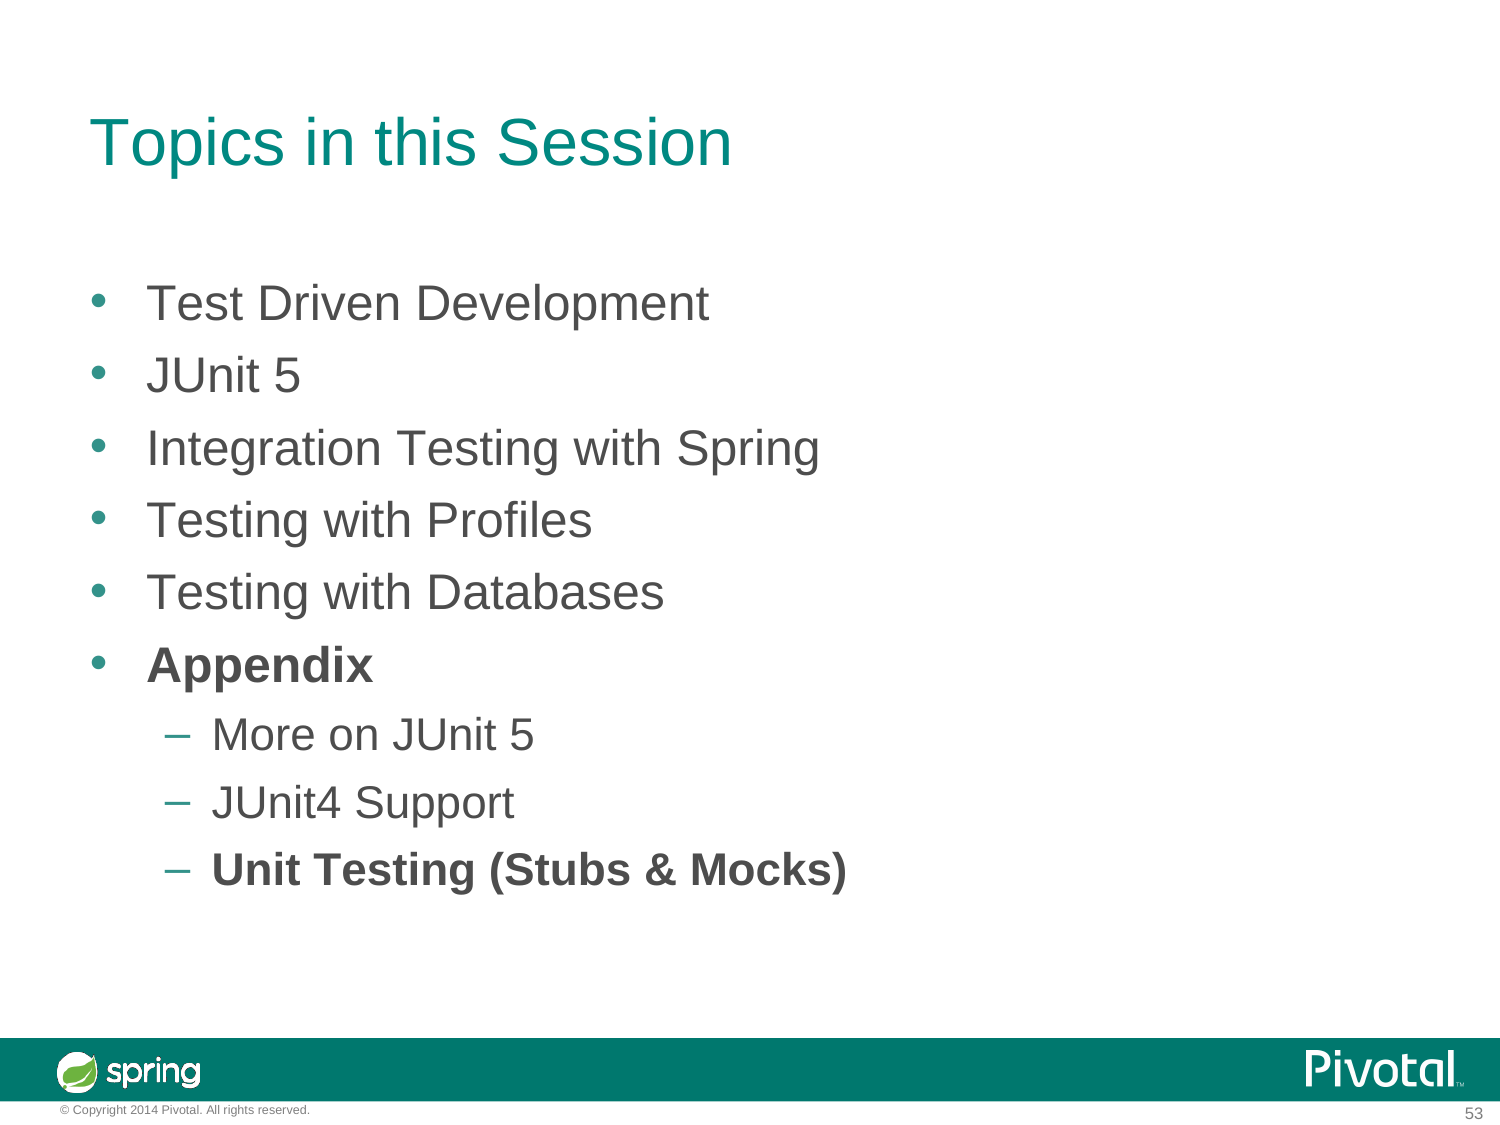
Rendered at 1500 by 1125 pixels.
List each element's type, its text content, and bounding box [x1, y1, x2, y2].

title Topics in this Session [75, 45, 1426, 233]
picture [1306, 1050, 1464, 1087]
list Test Driven Development JUnit 5 Integration Testing with Spring Testing with Profiles Testing with Databases Appendix More on JUnit 5 JUnit4 Support Unit Testing (Stubs & Mocks) [75, 262, 1426, 1005]
picture [32, 1041, 210, 1103]
